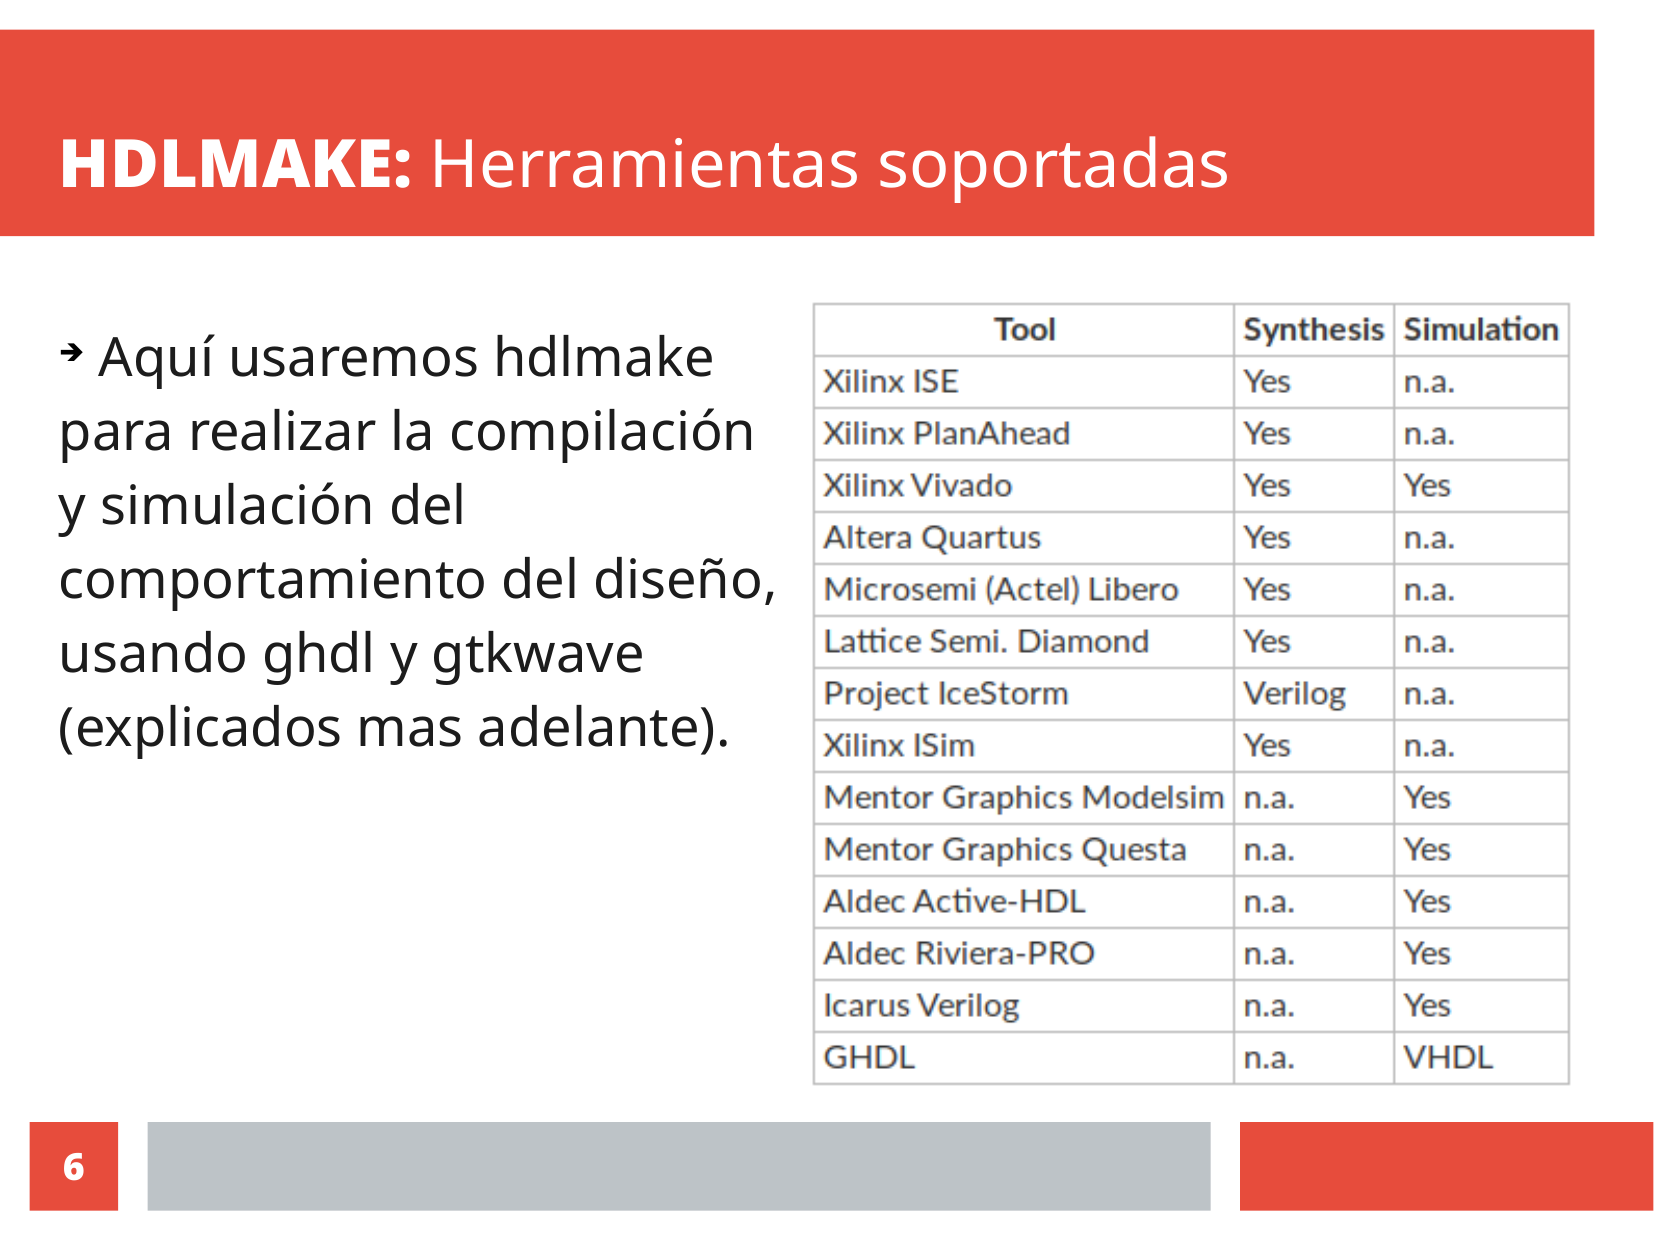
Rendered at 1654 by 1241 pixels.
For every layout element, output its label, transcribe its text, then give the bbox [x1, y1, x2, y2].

list Aquí usaremos hdlmake para realizar la compilación y simulación del comportamiento del diseño, usando ghdl y gtkwave (explicados mas adelante). [59, 318, 780, 1087]
title HDLMAKE: Herramientas soportadas [59, 59, 1595, 207]
picture [803, 291, 1583, 1099]
